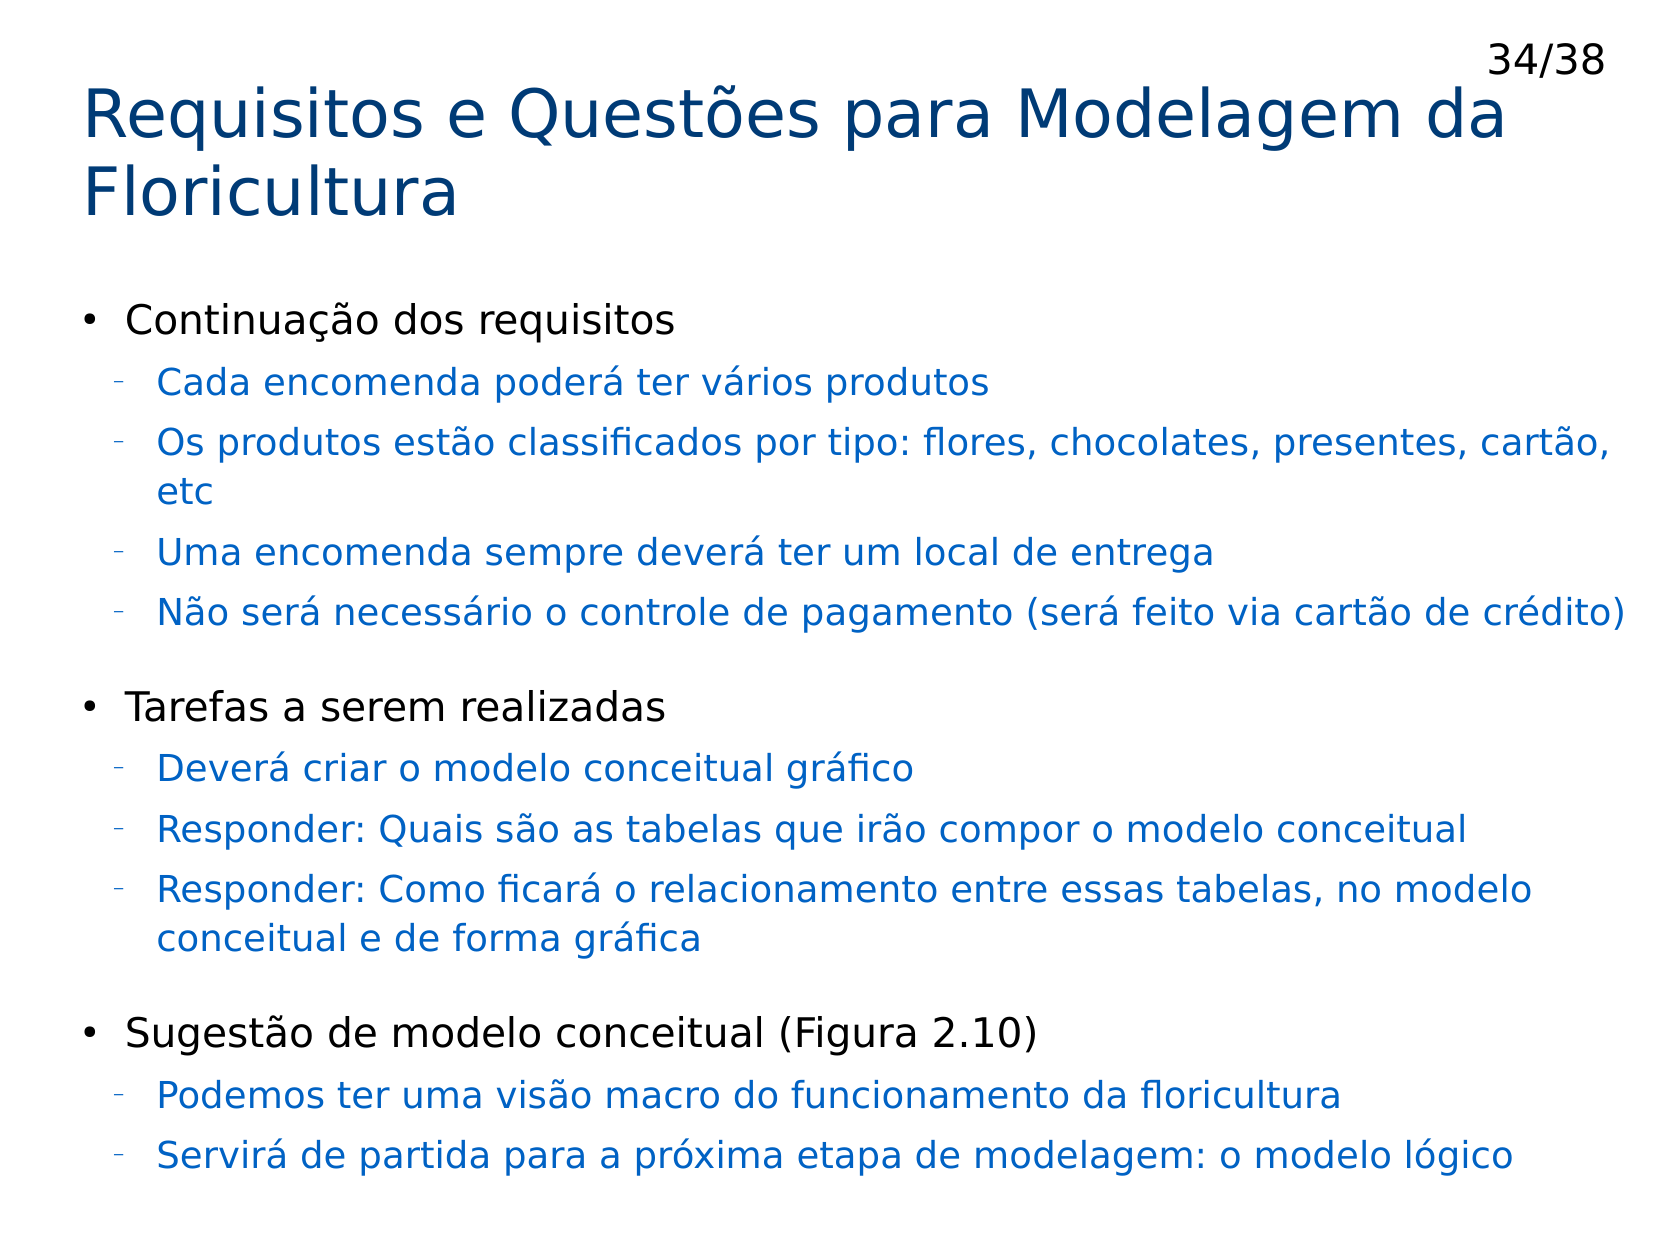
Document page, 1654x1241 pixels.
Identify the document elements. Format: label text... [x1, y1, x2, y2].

list Continuação dos requisitos Cada encomenda poderá ter vários produtos Os produtos estão classificados por tipo: flores, chocolates, presentes, cartão, etc Uma encomenda sempre deverá ter um local de entrega Não será necessário o controle de pagamento (será feito via cartão de crédito) Tarefas a serem realizadas Deverá criar o modelo conceitual gráfico Responder: Quais são as tabelas que irão compor o modelo conceitual Responder: Como ficará o relacionamento entre essas tabelas, no modelo conceitual e de forma gráfica Sugestão de modelo conceitual (Figura 2.10) Podemos ter uma visão macro do funcionamento da floricultura Servirá de partida para a próxima etapa de modelagem: o modelo lógico [82, 289, 1634, 1224]
title Requisitos e Questões para Modelagem da Floricultura [82, 75, 1571, 231]
